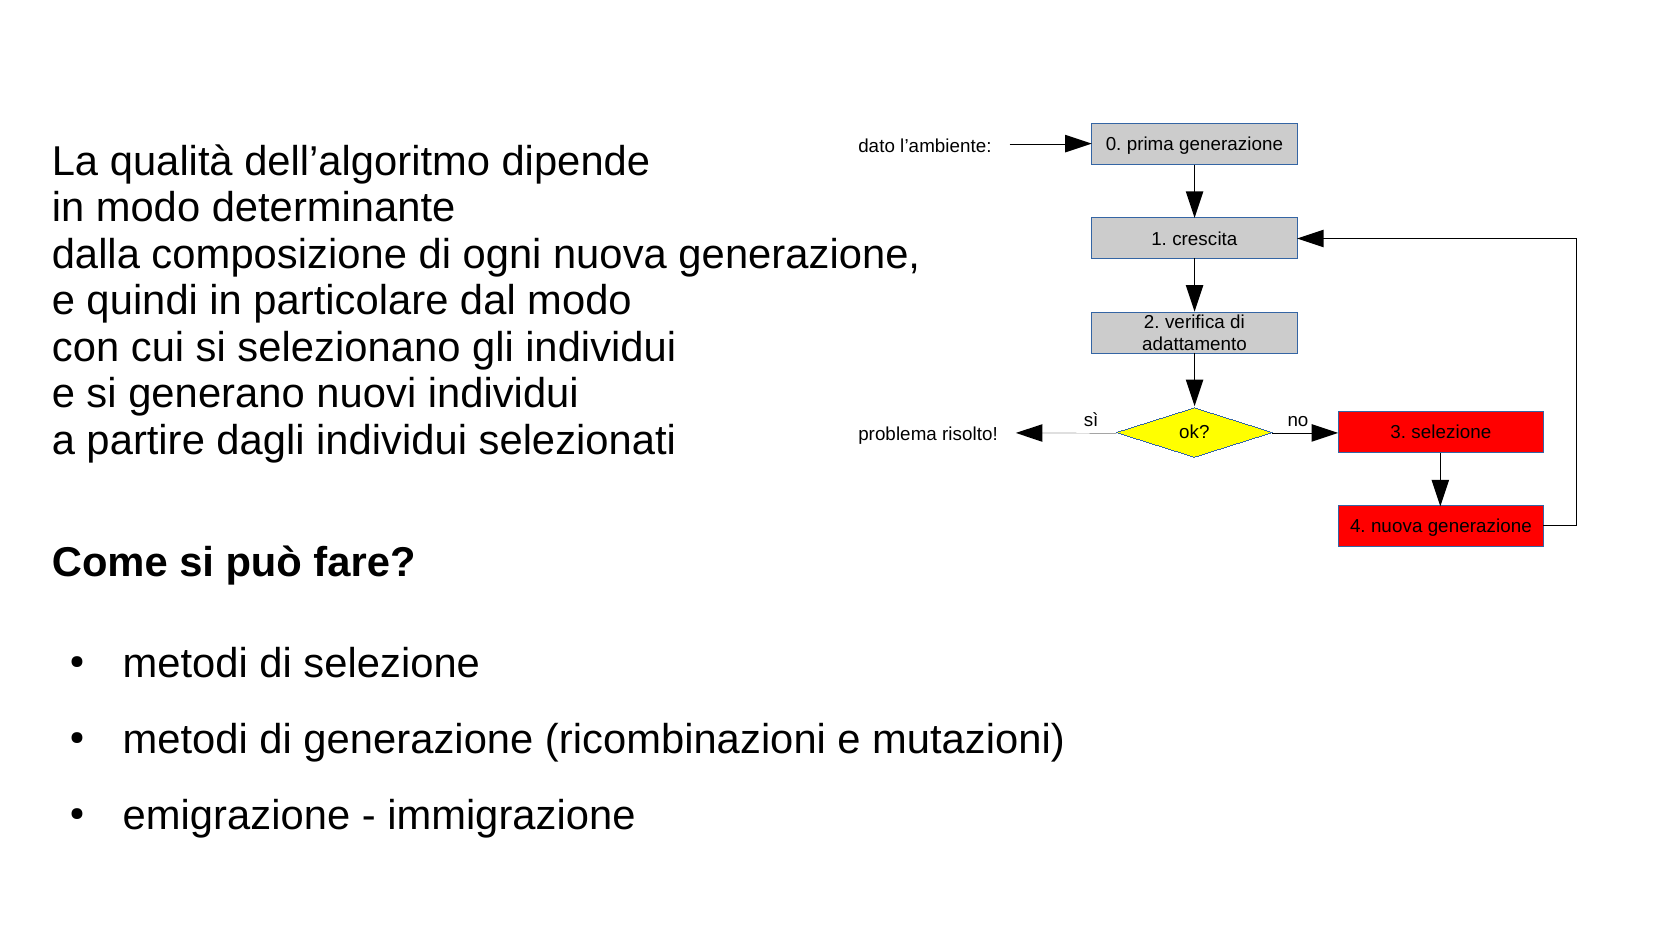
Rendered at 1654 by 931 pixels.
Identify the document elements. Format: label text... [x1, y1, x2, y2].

text_box 1. crescita [1091, 217, 1298, 259]
text_box dato l’ambiente: [843, 127, 1017, 164]
text_box problema risolto! [958, 415, 1017, 473]
text_box 3. selezione [1339, 411, 1544, 453]
text_box 0. prima generazione [1091, 123, 1298, 165]
list La qualità dell’algoritmo dipende in modo determinante dalla composizione di ogni nuova generazione, e quindi in particolare dal modo con cui si selezionano gli individui e si generano nuovi individui a partire dagli individui selezionati Come si può fare? [51, 137, 958, 616]
text_box 2. verifica di adattamento [1091, 312, 1298, 354]
text_box sì [1069, 402, 1119, 439]
text_box no [1272, 402, 1339, 453]
text_box ok? [1119, 407, 1272, 458]
list metodi di selezione metodi di generazione (ricombinazioni e mutazioni) emigrazione - immigrazione [51, 639, 1426, 864]
text_box 4. nuova generazione [1338, 505, 1544, 547]
